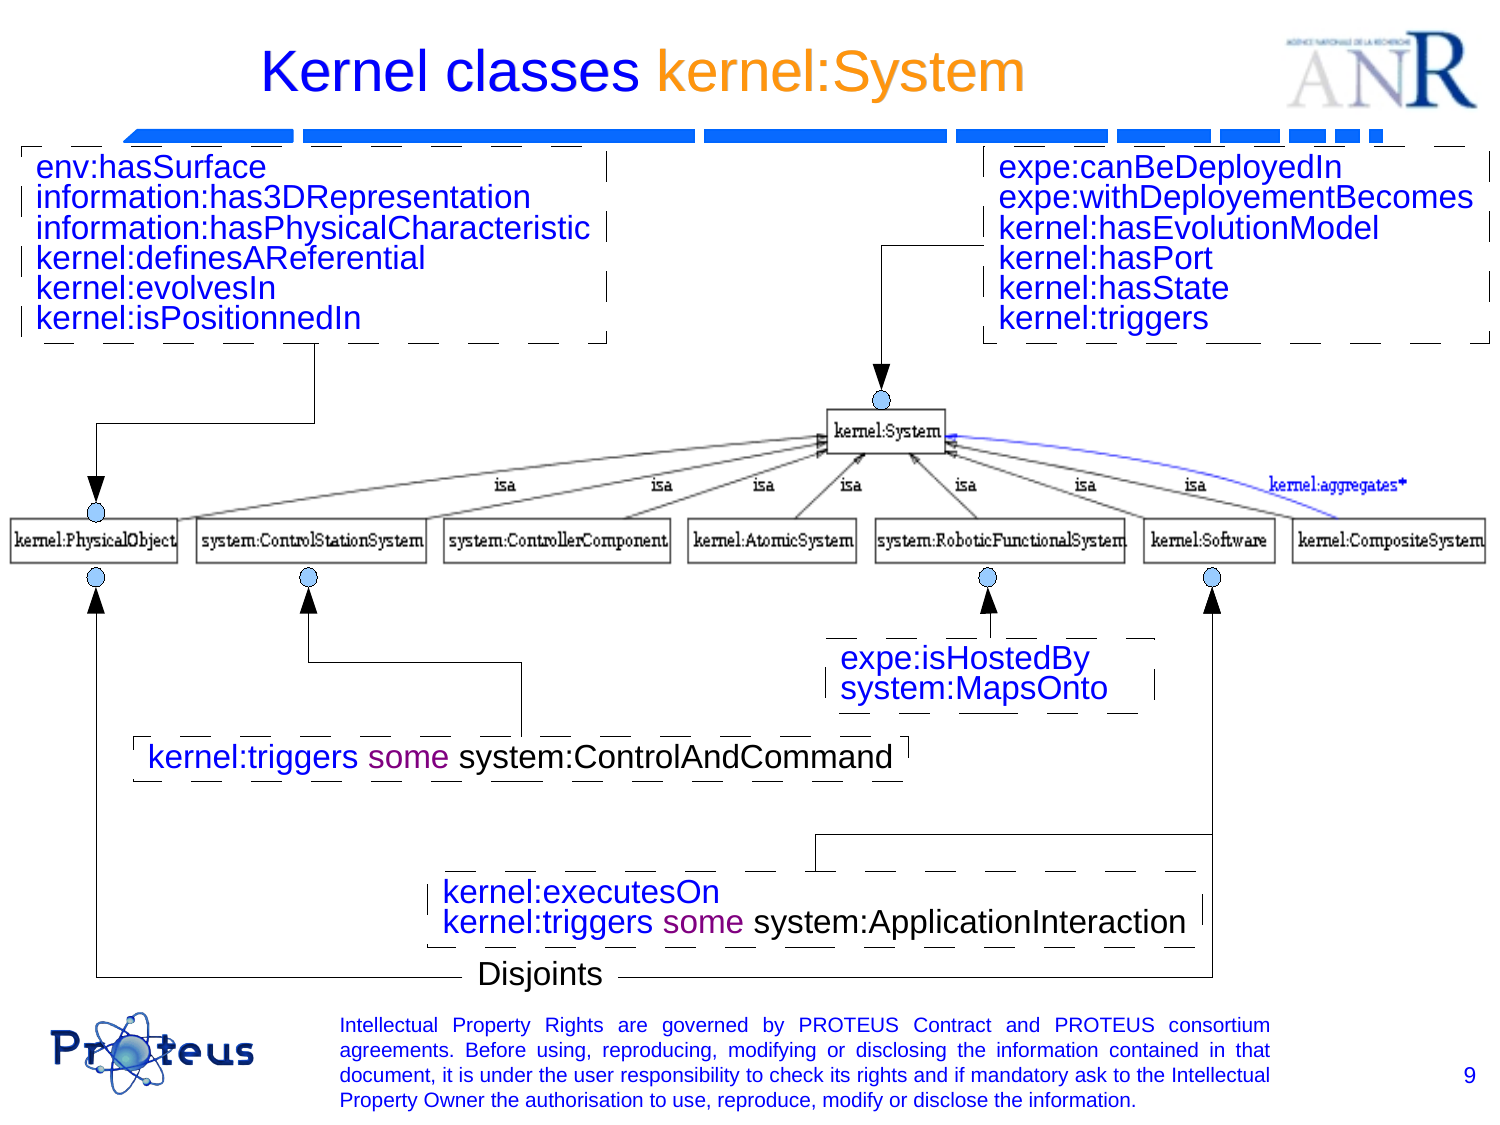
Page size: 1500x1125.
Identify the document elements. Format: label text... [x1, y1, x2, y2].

text_box [1203, 567, 1221, 587]
text_box expe:canBeDeployedIn expe:withDeployementBecomes kernel:hasEvolutionModel kernel:hasPort kernel:hasState kernel:triggers [983, 146, 1490, 344]
text_box env:hasSurface information:has3DRepresentation information:hasPhysicalCharacteristic kernel:definesAReferential kernel:evolvesIn kernel:isPositionnedIn [21, 146, 607, 344]
text_box [978, 567, 997, 587]
text_box [872, 390, 891, 410]
picture [35, 1003, 272, 1101]
picture [1281, 27, 1484, 115]
text_box [86, 567, 105, 587]
picture [0, 386, 1500, 595]
text_box [87, 502, 105, 523]
text_box [299, 567, 318, 587]
text_box kernel:triggers some system:ControlAndCommand [133, 736, 909, 782]
title Kernel classes kernel:System [23, 11, 1264, 130]
text_box kernel:executesOn kernel:triggers some system:ApplicationInteraction [427, 871, 1203, 948]
text_box expe:isHostedBy system:MapsOnto [825, 638, 1155, 714]
text_box Disjoints [462, 954, 619, 1000]
